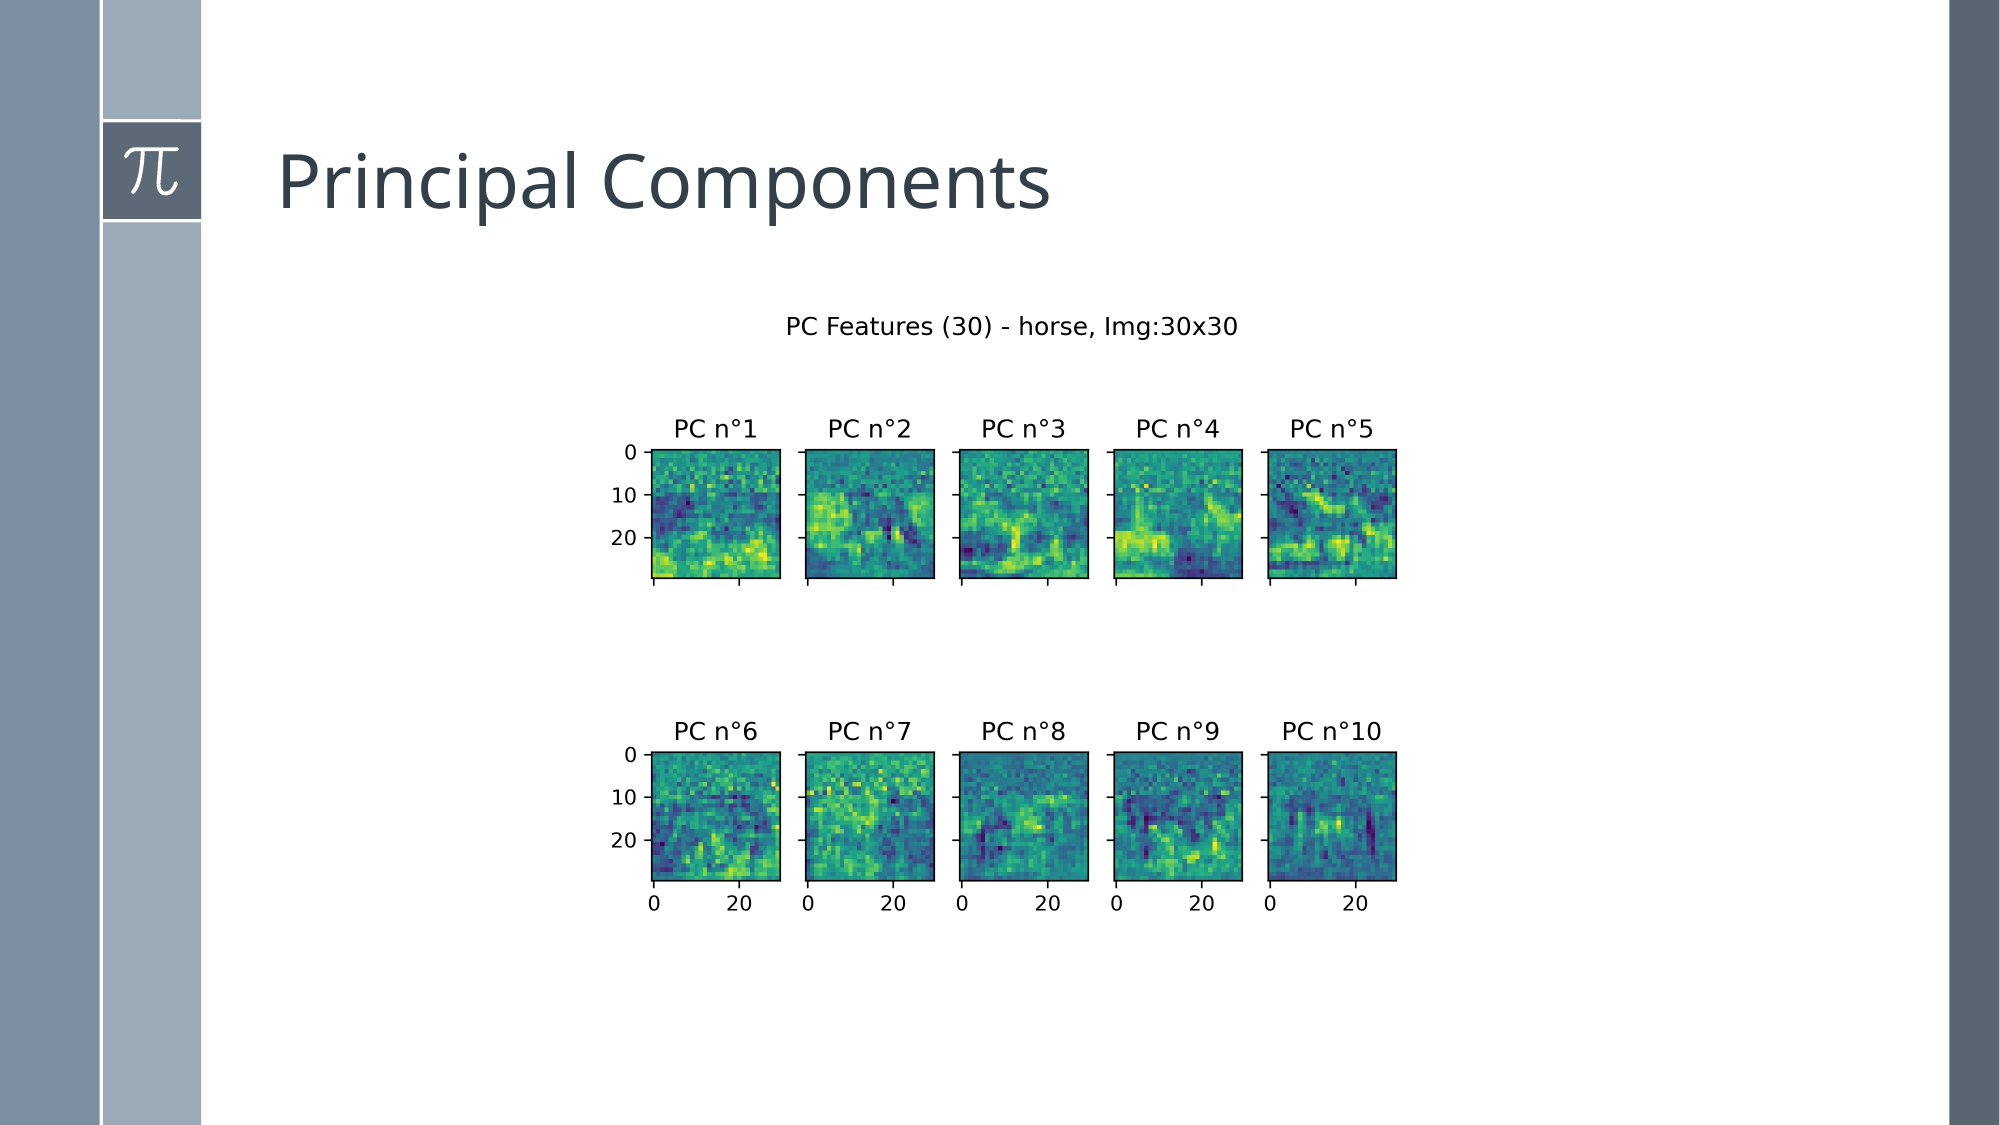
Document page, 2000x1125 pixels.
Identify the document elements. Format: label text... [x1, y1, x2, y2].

text_box Principal Components [261, 29, 1867, 233]
picture [595, 301, 1411, 931]
